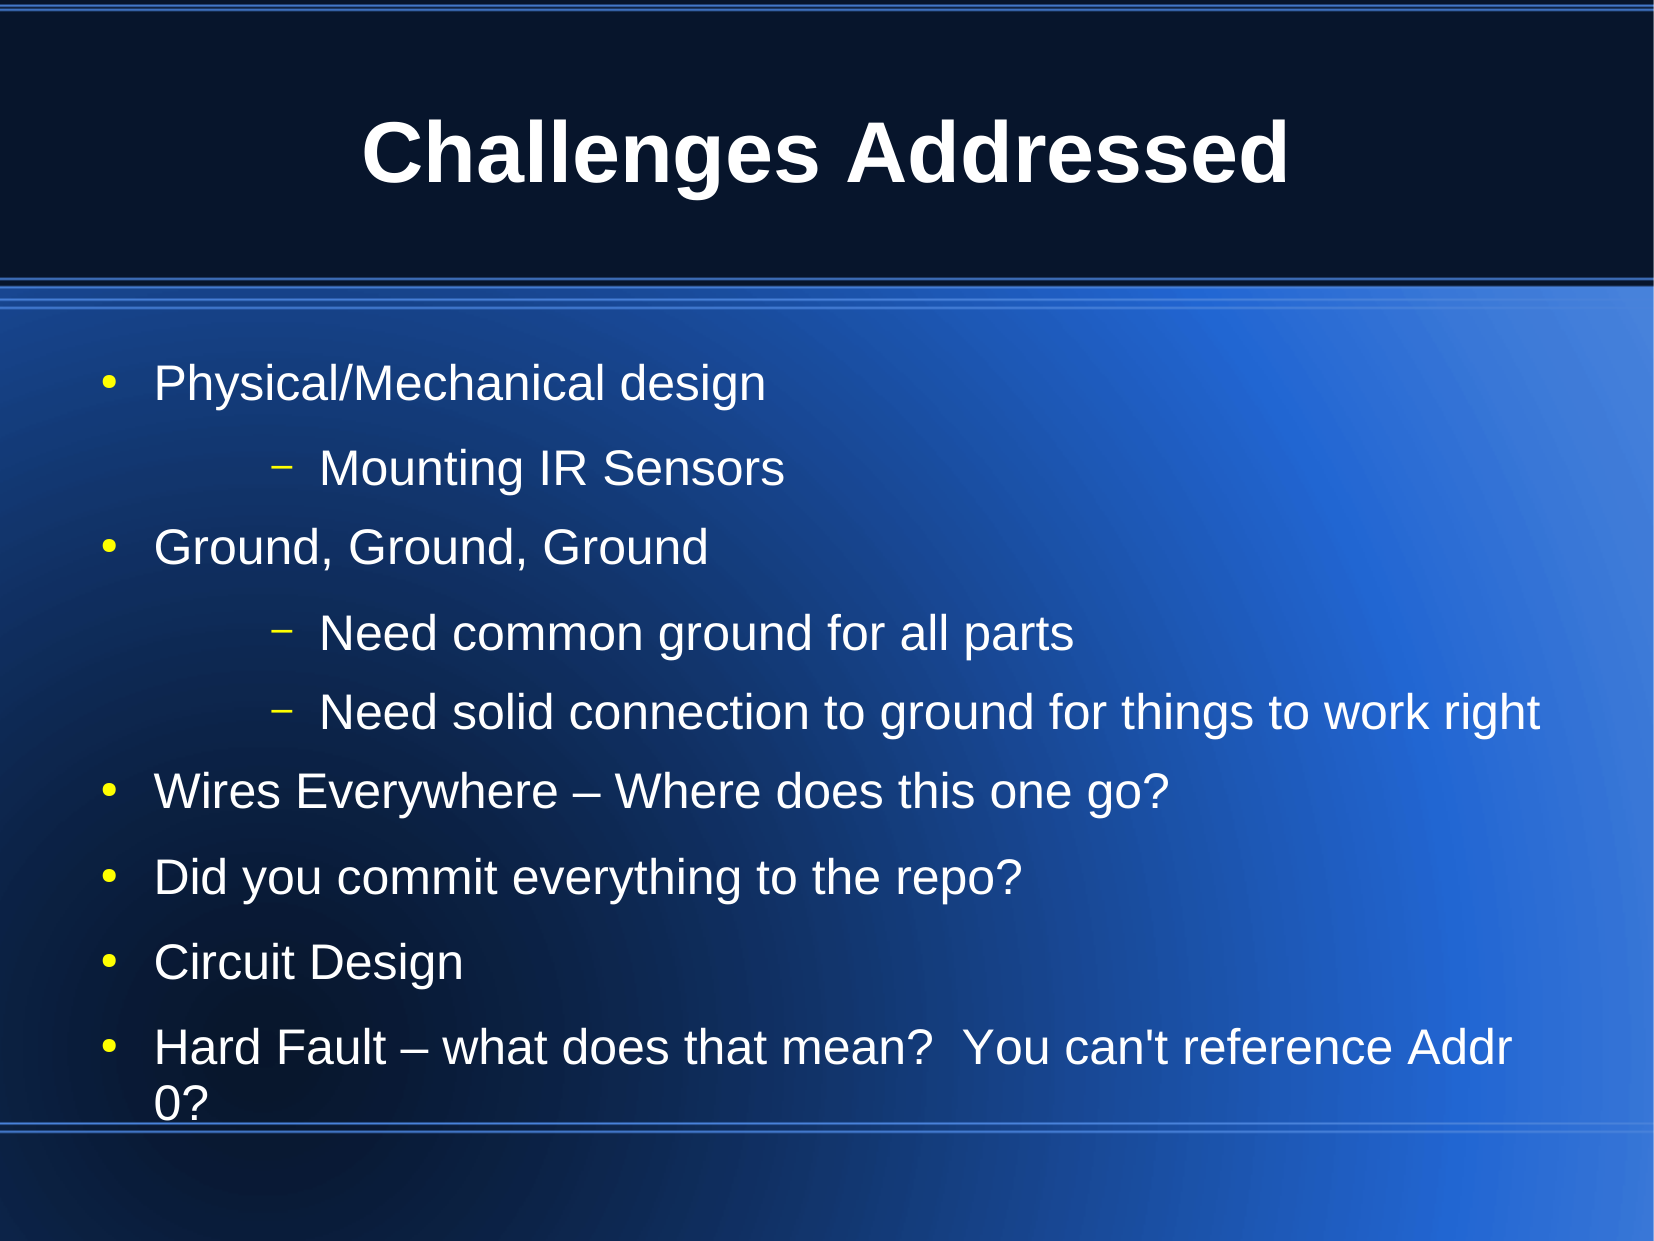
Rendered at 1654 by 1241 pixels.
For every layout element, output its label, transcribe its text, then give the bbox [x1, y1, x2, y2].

list Physical/Mechanical design Mounting IR Sensors Ground, Ground, Ground Need common ground for all parts Need solid connection to ground for things to work right Wires Everywhere – Where does this one go? Did you commit everything to the repo? Circuit Design Hard Fault – what does that mean? You can't reference Addr 0? [82, 355, 1571, 1132]
title Challenges Addressed [82, 49, 1571, 257]
picture [0, 0, 1654, 1241]
